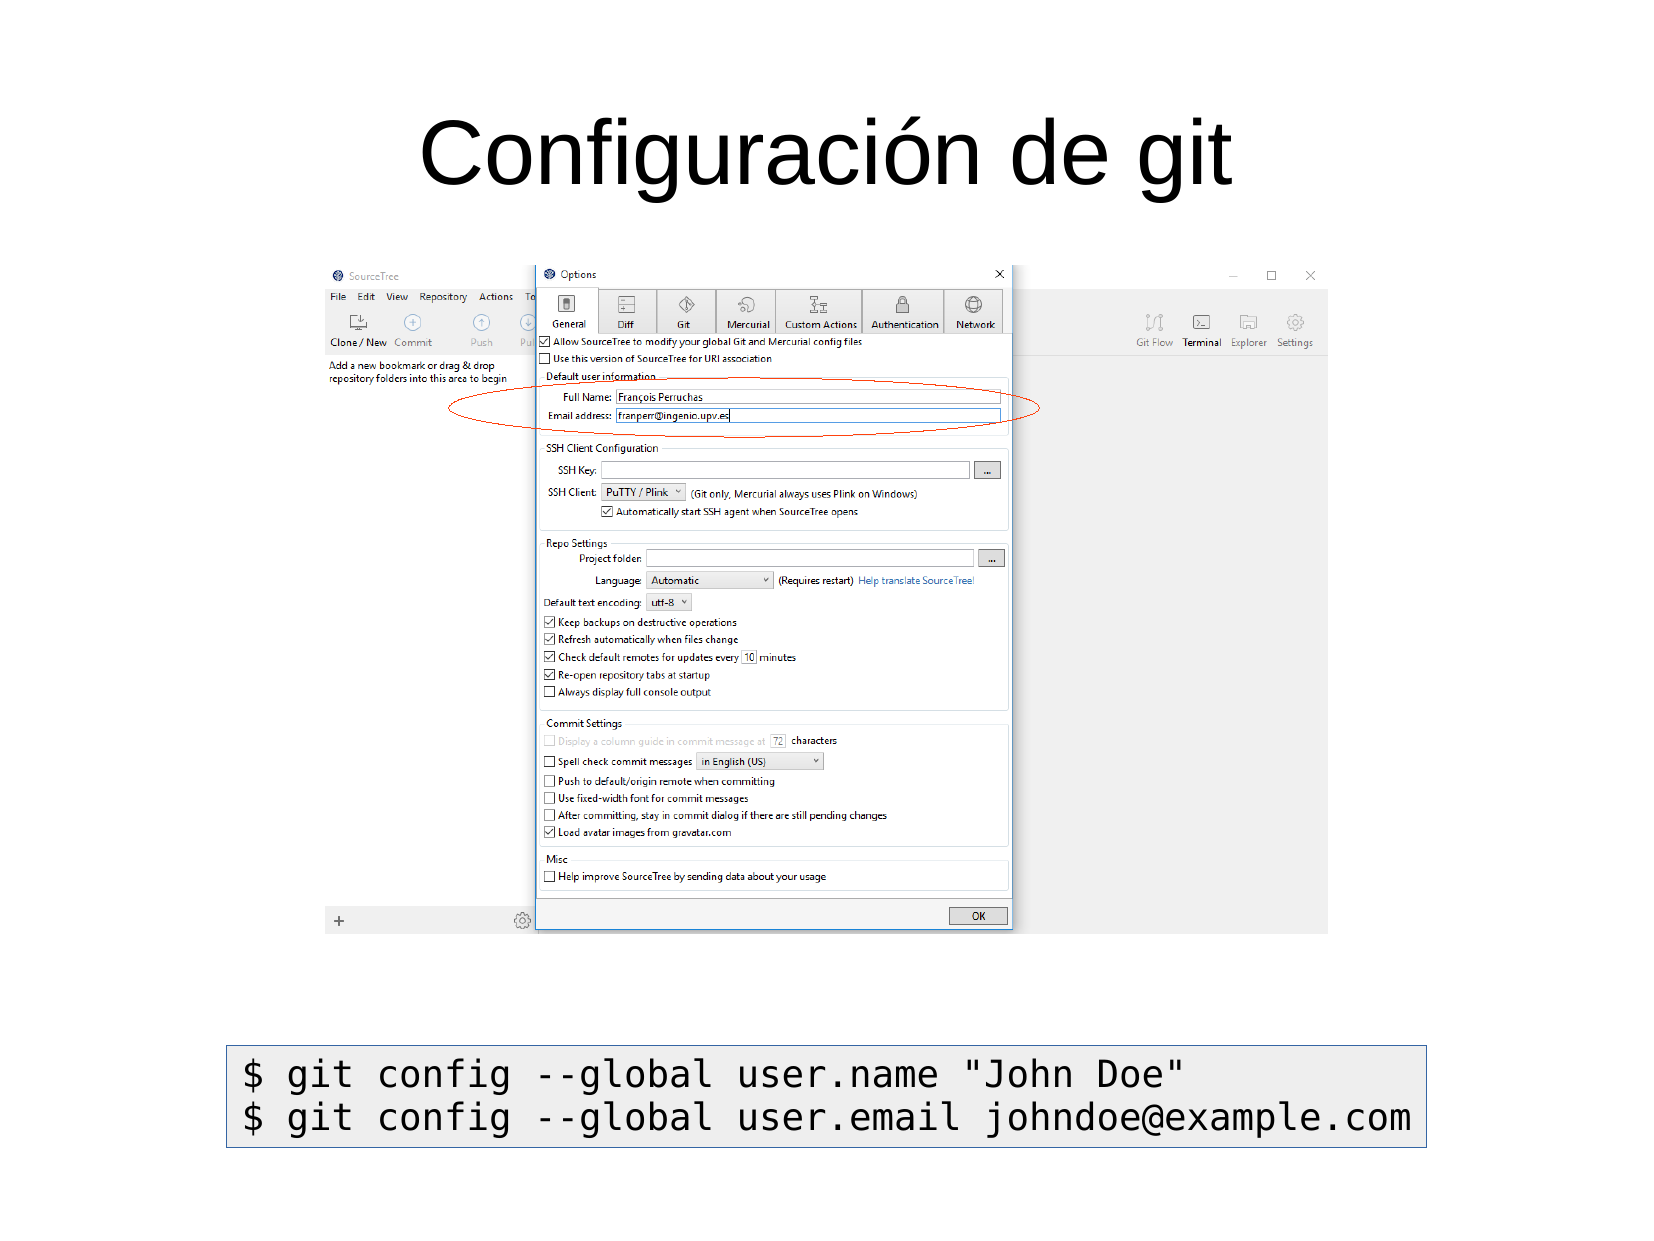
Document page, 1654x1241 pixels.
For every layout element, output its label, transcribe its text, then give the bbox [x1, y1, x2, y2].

picture [325, 265, 1328, 934]
text_box $ git config --global user.name "John Doe" $ git config --global user.email johndoe@example.com [226, 1045, 1427, 1148]
title Configuración de git [82, 49, 1571, 257]
